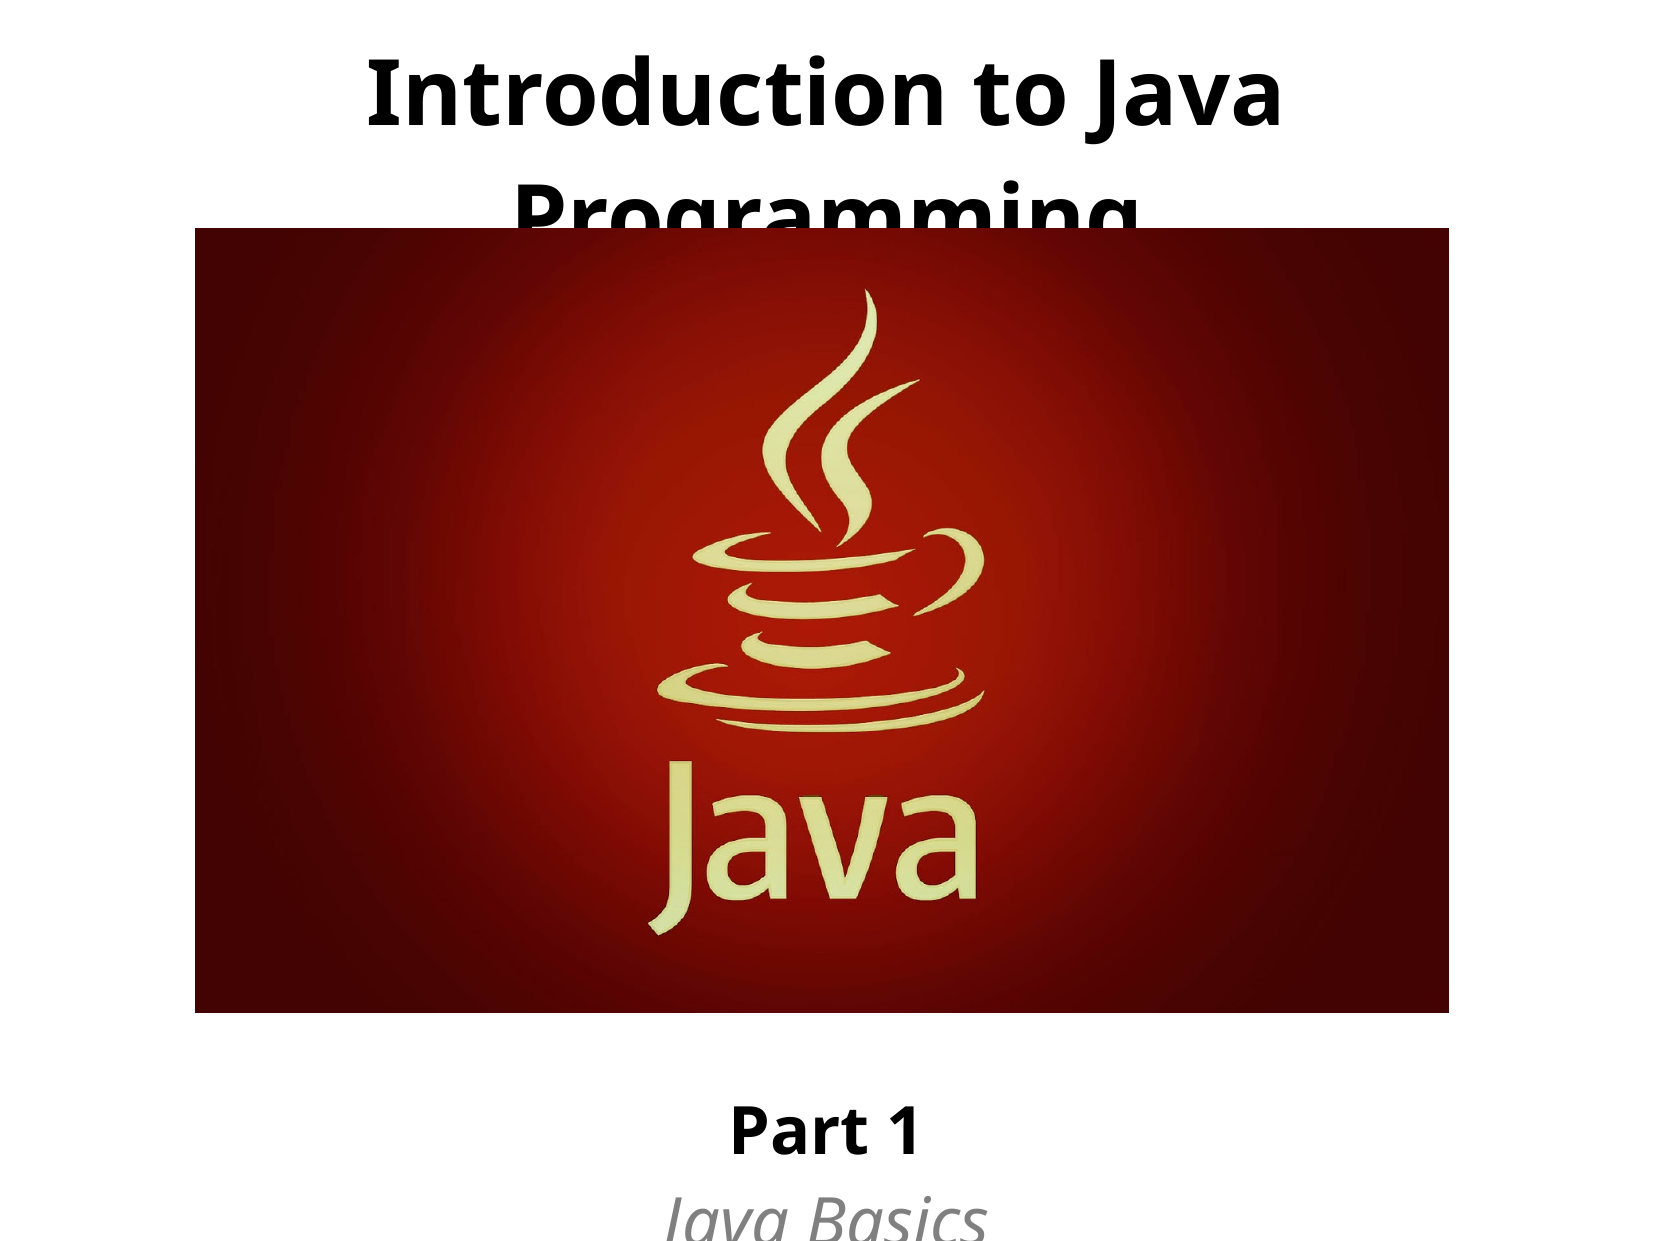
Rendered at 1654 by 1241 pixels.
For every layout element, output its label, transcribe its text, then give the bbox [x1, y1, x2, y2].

picture [195, 228, 1449, 1013]
title Introduction to Java Programming [82, 49, 1571, 257]
subtitle Part 1 Java Basics [82, 496, 1571, 1217]
